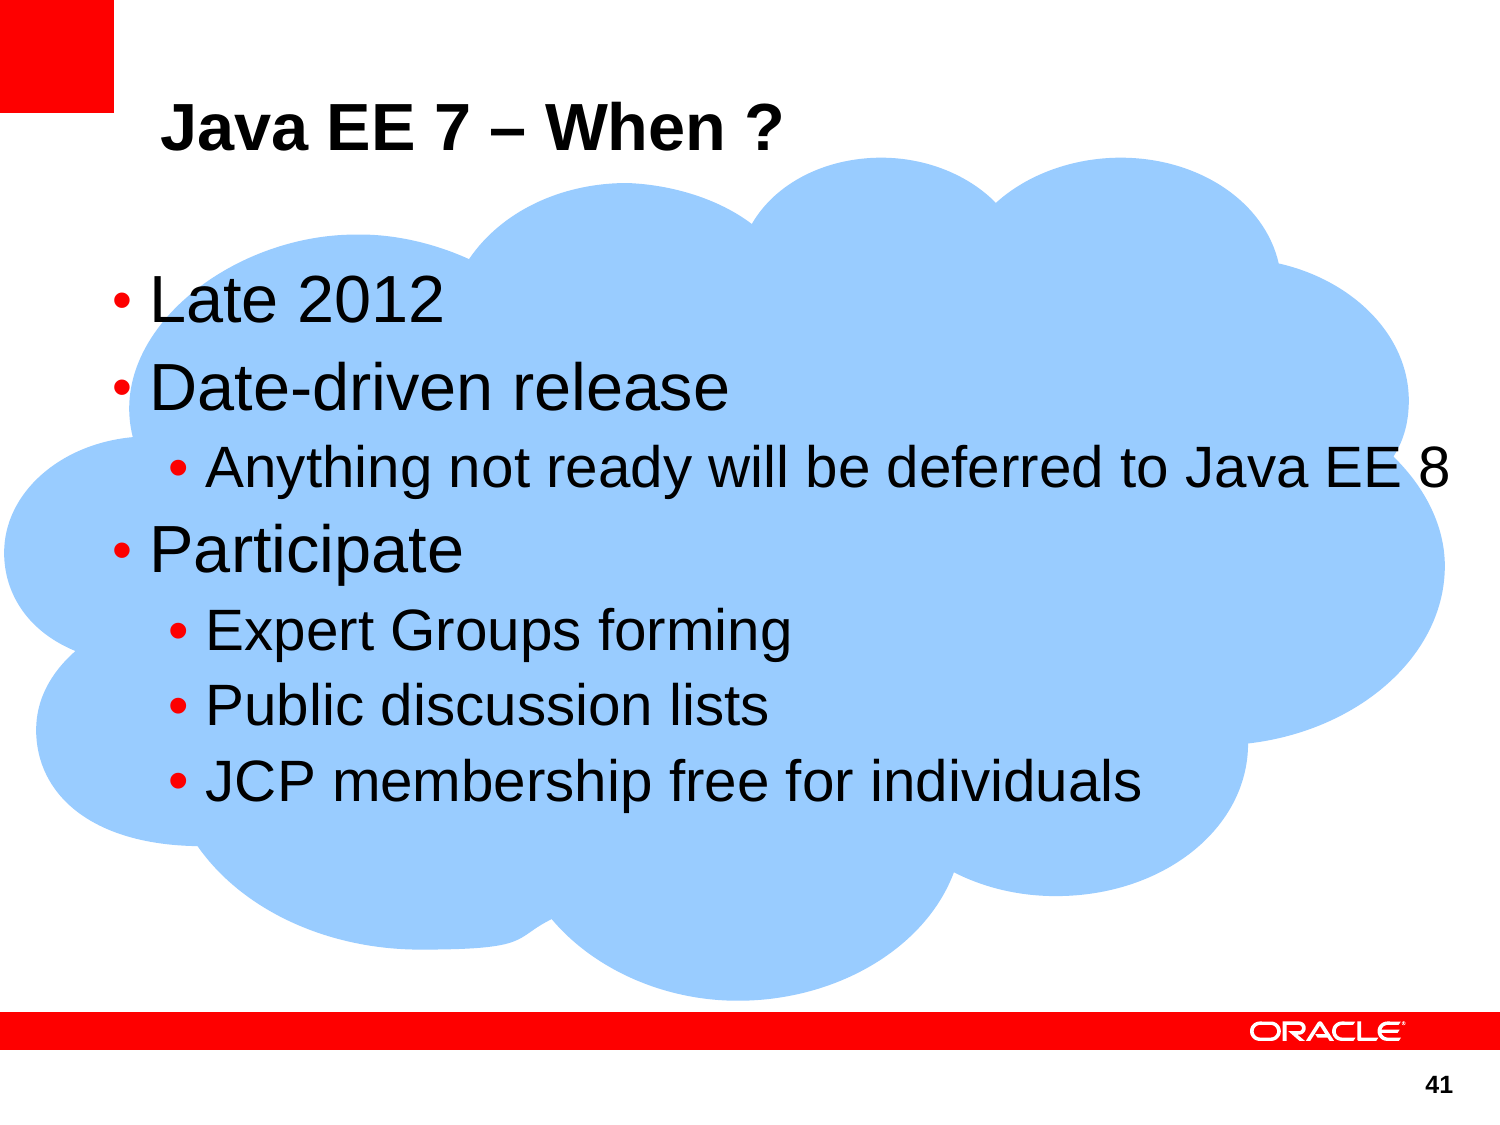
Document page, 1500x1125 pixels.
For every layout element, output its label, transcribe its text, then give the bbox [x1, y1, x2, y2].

text_box [4, 440, 112, 832]
list Late 2012 Date-driven release Anything not ready will be deferred to Java EE 8 Participate Expert Groups forming Public discussion lists JCP membership free for individuals [112, 262, 1463, 1005]
picture [0, 1012, 1500, 1050]
text_box [240, 205, 1279, 262]
picture [0, 0, 114, 113]
title Java EE 7 – When ? [145, 49, 1390, 205]
